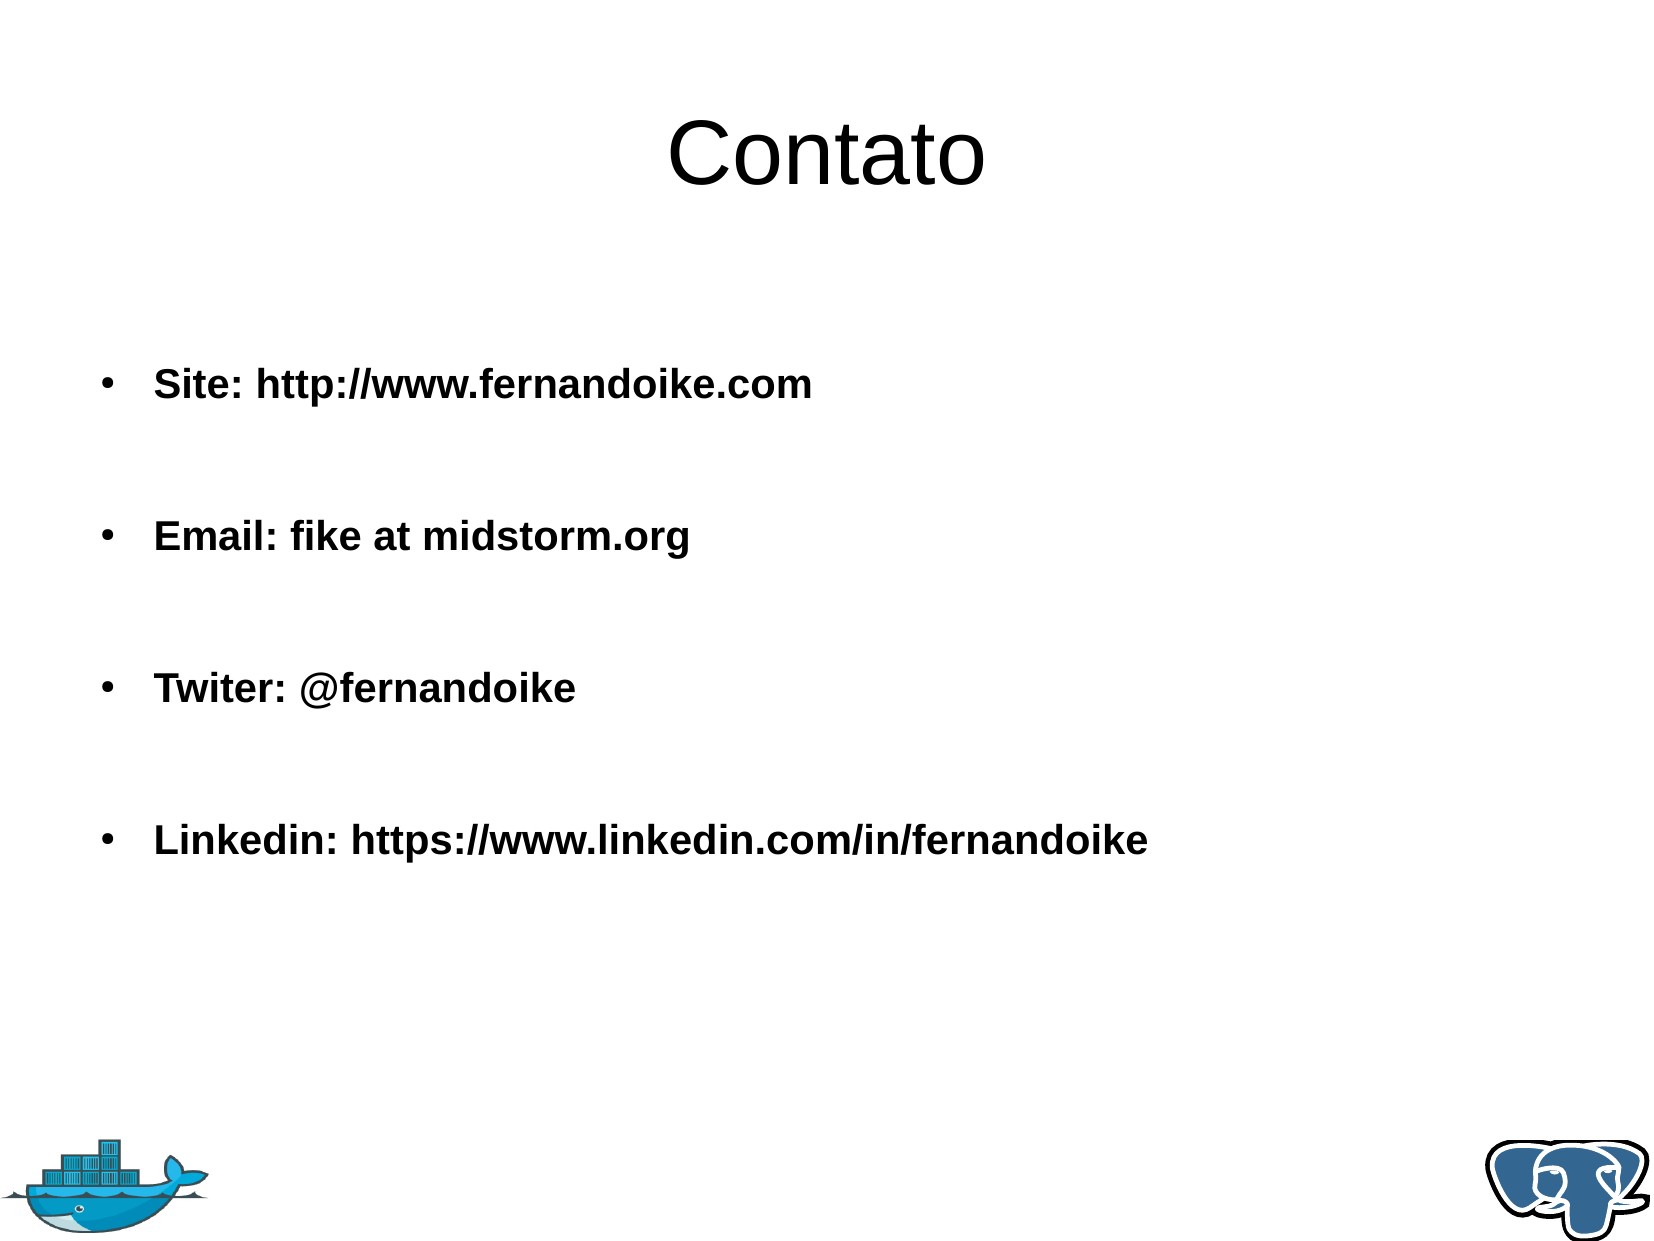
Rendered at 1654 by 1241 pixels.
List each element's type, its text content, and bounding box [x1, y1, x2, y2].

title Contato [82, 49, 1571, 257]
list Site: http://www.fernandoike.com Email: fike at midstorm.org Twiter: @fernandoike Linkedin: https://www.linkedin.com/in/fernandoike [82, 290, 1571, 1010]
picture [1485, 1140, 1651, 1241]
picture [0, 1139, 211, 1233]
